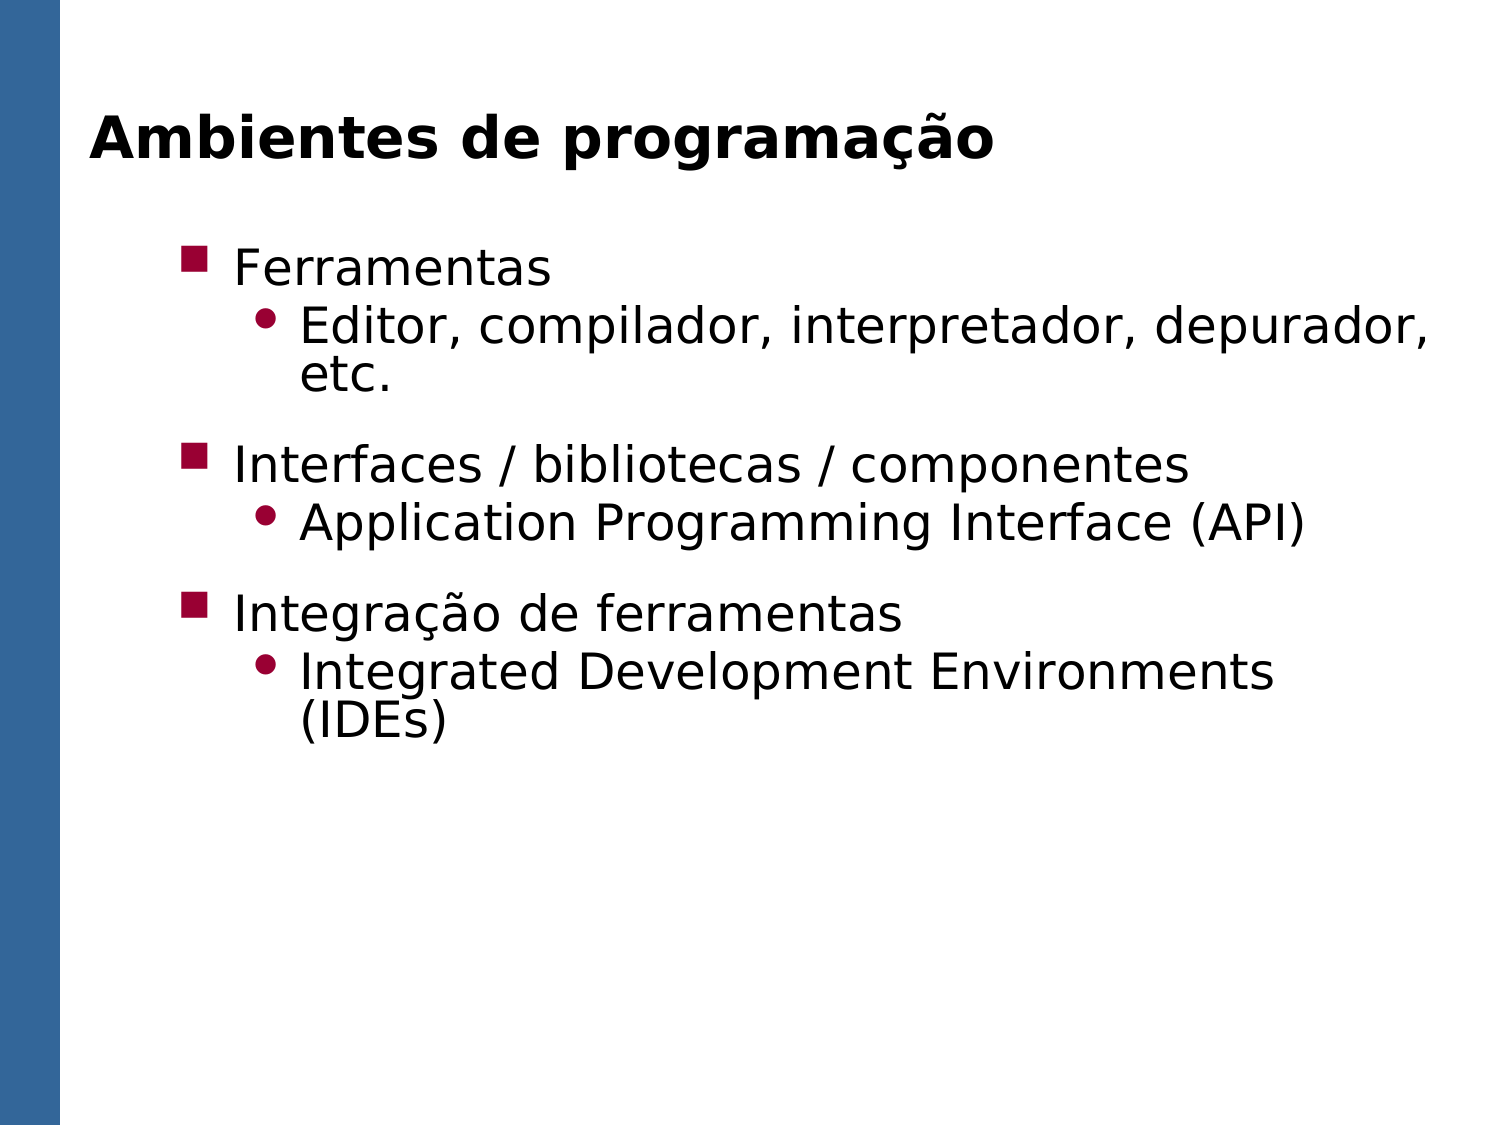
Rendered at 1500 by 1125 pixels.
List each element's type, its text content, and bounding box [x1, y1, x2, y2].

title Ambientes de programação [75, 38, 1447, 232]
list Ferramentas Editor, compilador, interpretador, depurador, etc. Interfaces / bibliotecas / componentes Application Programming Interface (API) Integração de ferramentas Integrated Development Environments (IDEs) [162, 215, 1451, 1012]
